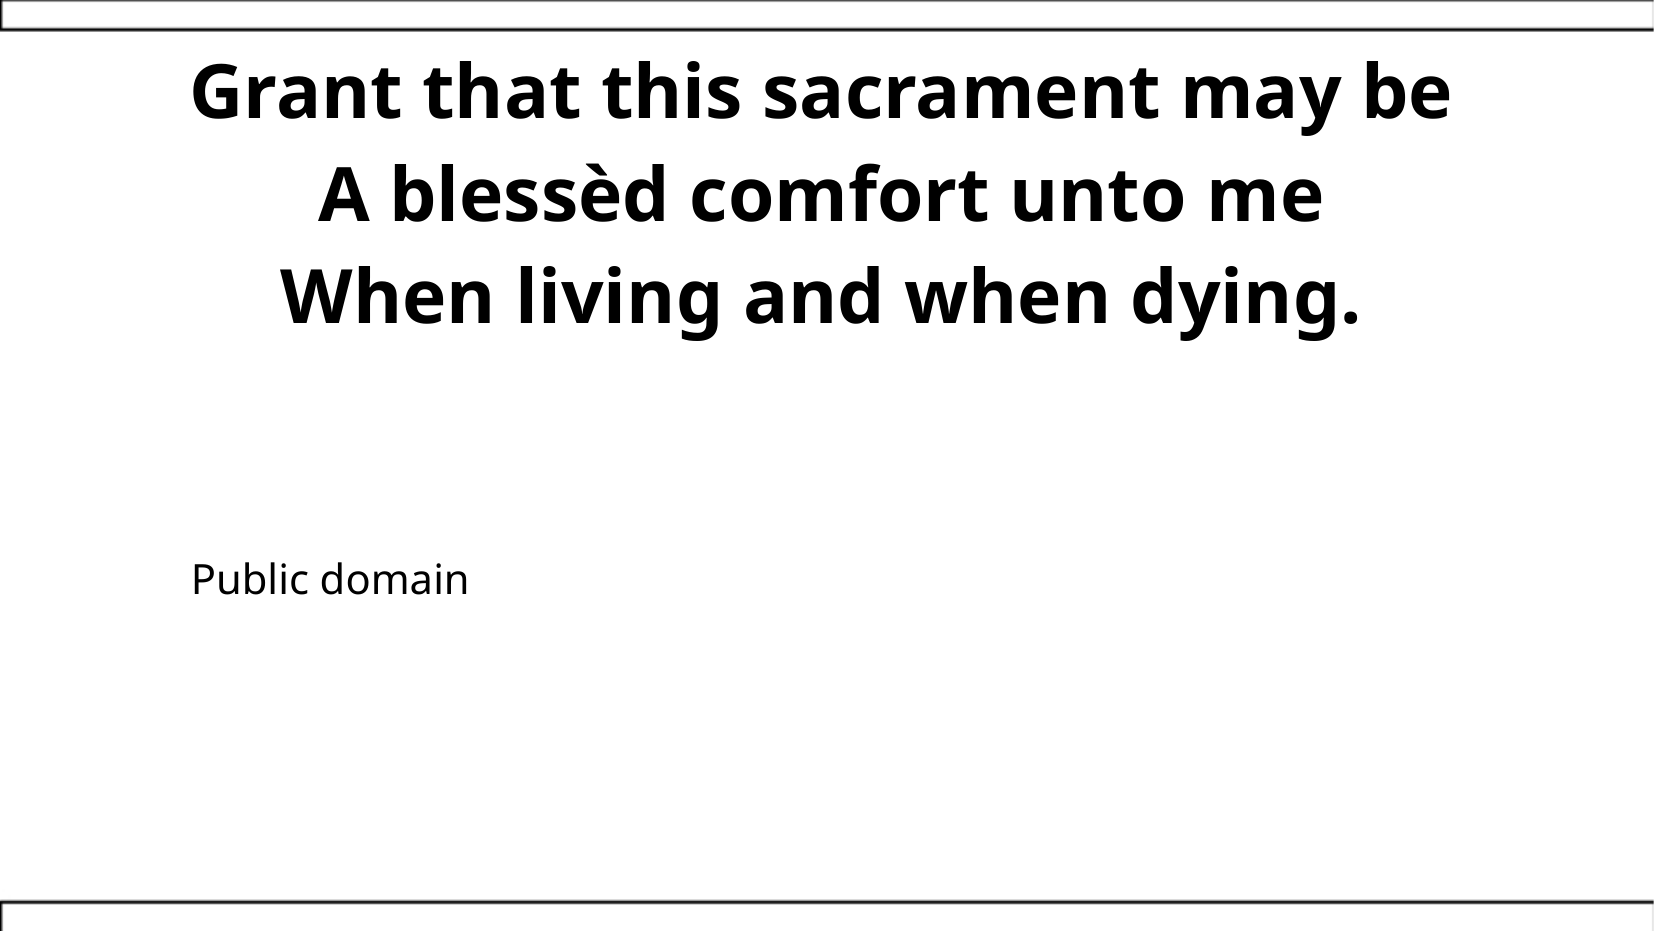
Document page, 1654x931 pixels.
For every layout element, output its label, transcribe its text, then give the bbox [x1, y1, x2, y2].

picture [0, 0, 1654, 931]
text_box Grant that this sacrament may be A blessèd comfort unto me When living and when dying. Public domain [90, 31, 1554, 601]
